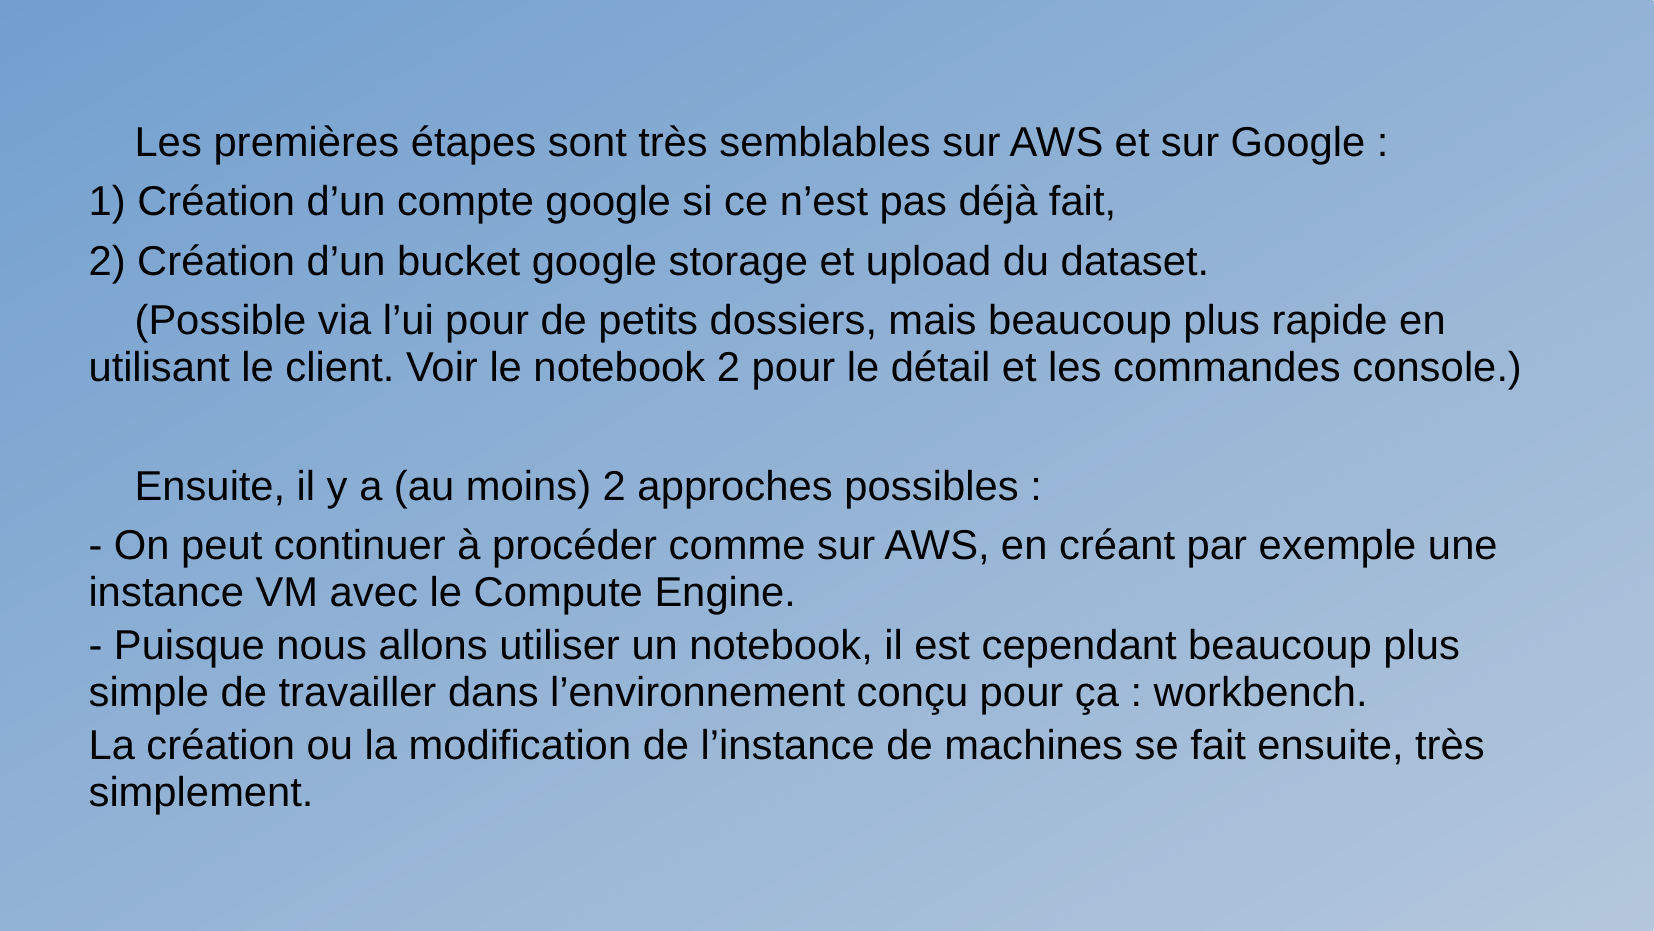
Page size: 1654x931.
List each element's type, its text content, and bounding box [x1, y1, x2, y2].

list Les premières étapes sont très semblables sur AWS et sur Google : 1) Création d’un compte google si ce n’est pas déjà fait, 2) Création d’un bucket google storage et upload du dataset. (Possible via l’ui pour de petits dossiers, mais beaucoup plus rapide en utilisant le client. Voir le notebook 2 pour le détail et les commandes console.) Ensuite, il y a (au moins) 2 approches possibles : - On peut continuer à procéder comme sur AWS, en créant par exemple une instance VM avec le Compute Engine. - Puisque nous allons utiliser un notebook, il est cependant beaucoup plus simple de travailler dans l’environnement conçu pour ça : workbench. La création ou la modification de l’instance de machines se fait ensuite, très simplement. [88, 59, 1565, 819]
